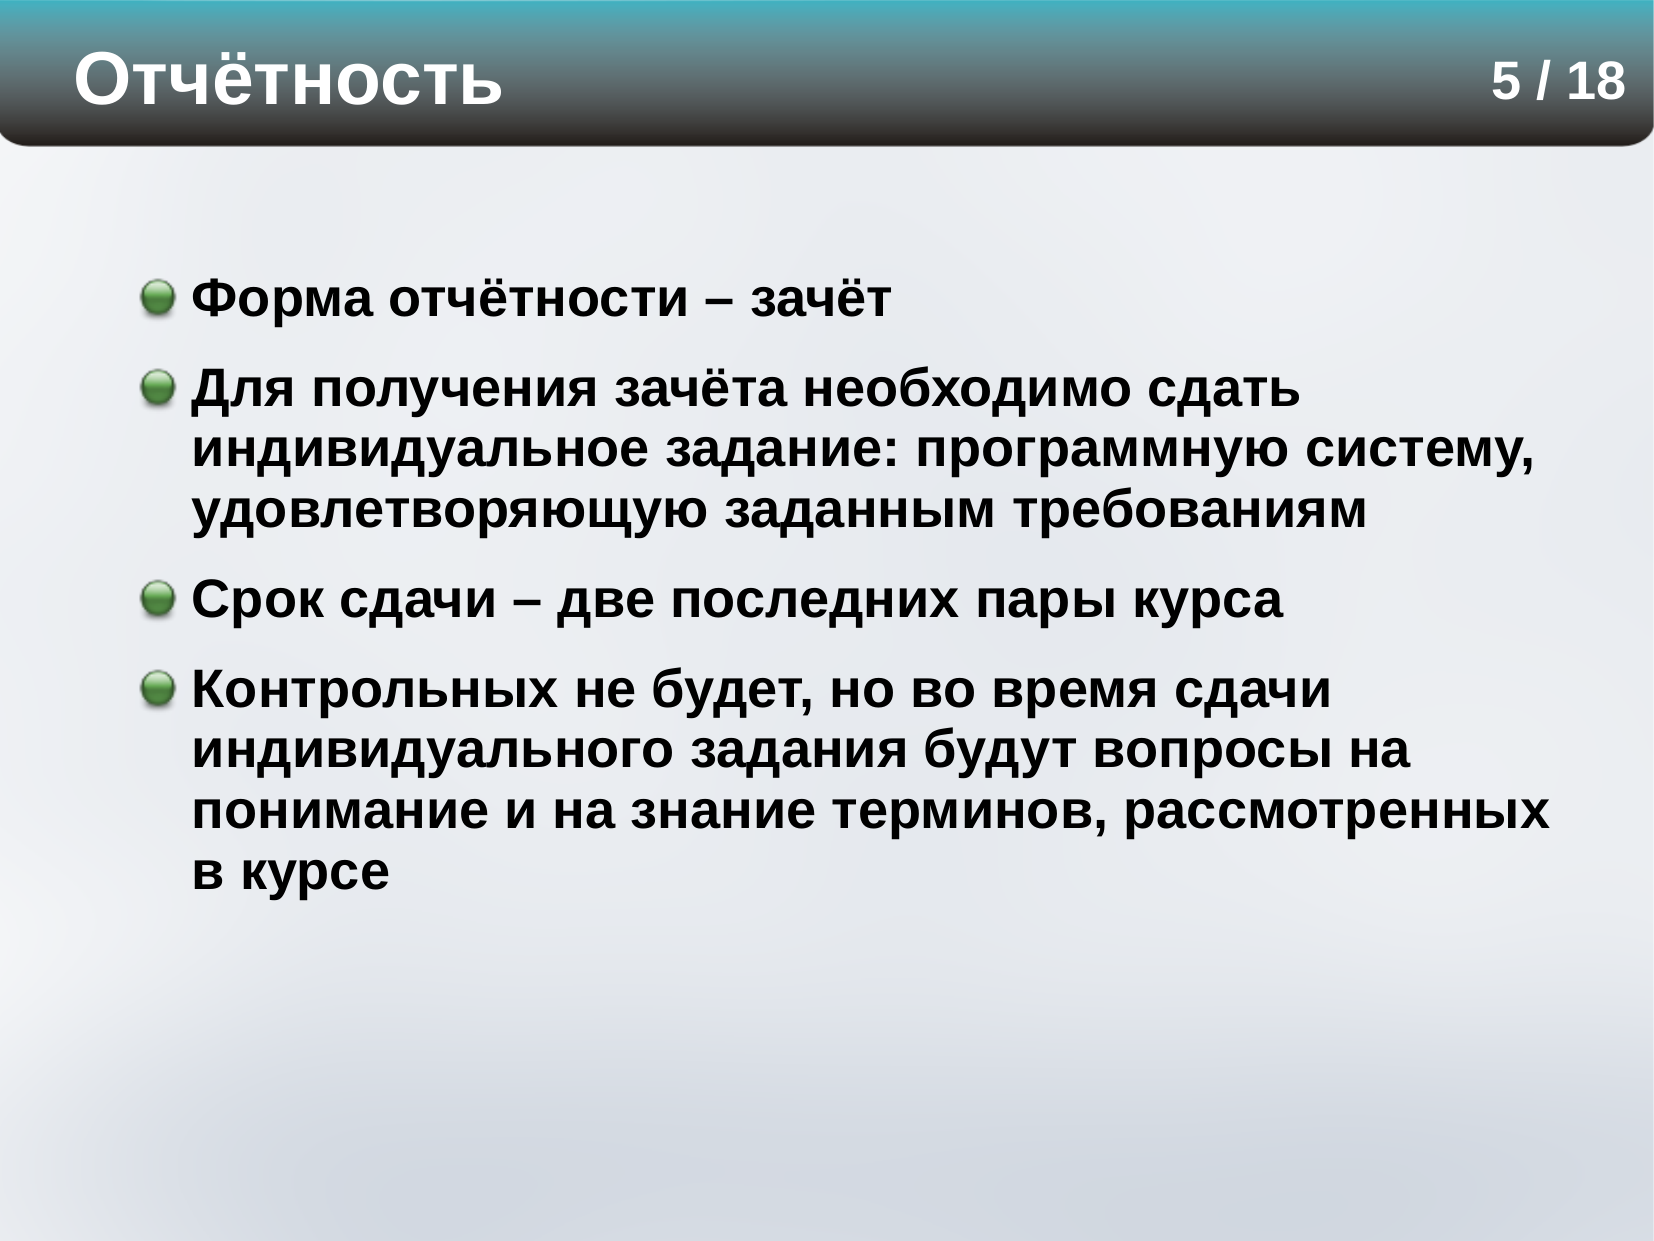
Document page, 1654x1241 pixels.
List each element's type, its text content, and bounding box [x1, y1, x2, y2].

text_box <номер> / 18 [1476, 42, 1654, 179]
picture [0, 0, 1654, 1241]
text_box Форма отчётности – зачёт Для получения зачёта необходимо сдать индивидуальное задание: программную систему, удовлетворяющую заданным требованиям Срок сдачи – две последних пары курса Контрольных не будет, но во время сдачи индивидуального задания будут вопросы на понимание и на знание терминов, рассмотренных в курсе [118, 259, 1595, 909]
text_box Отчётность [59, 29, 916, 129]
